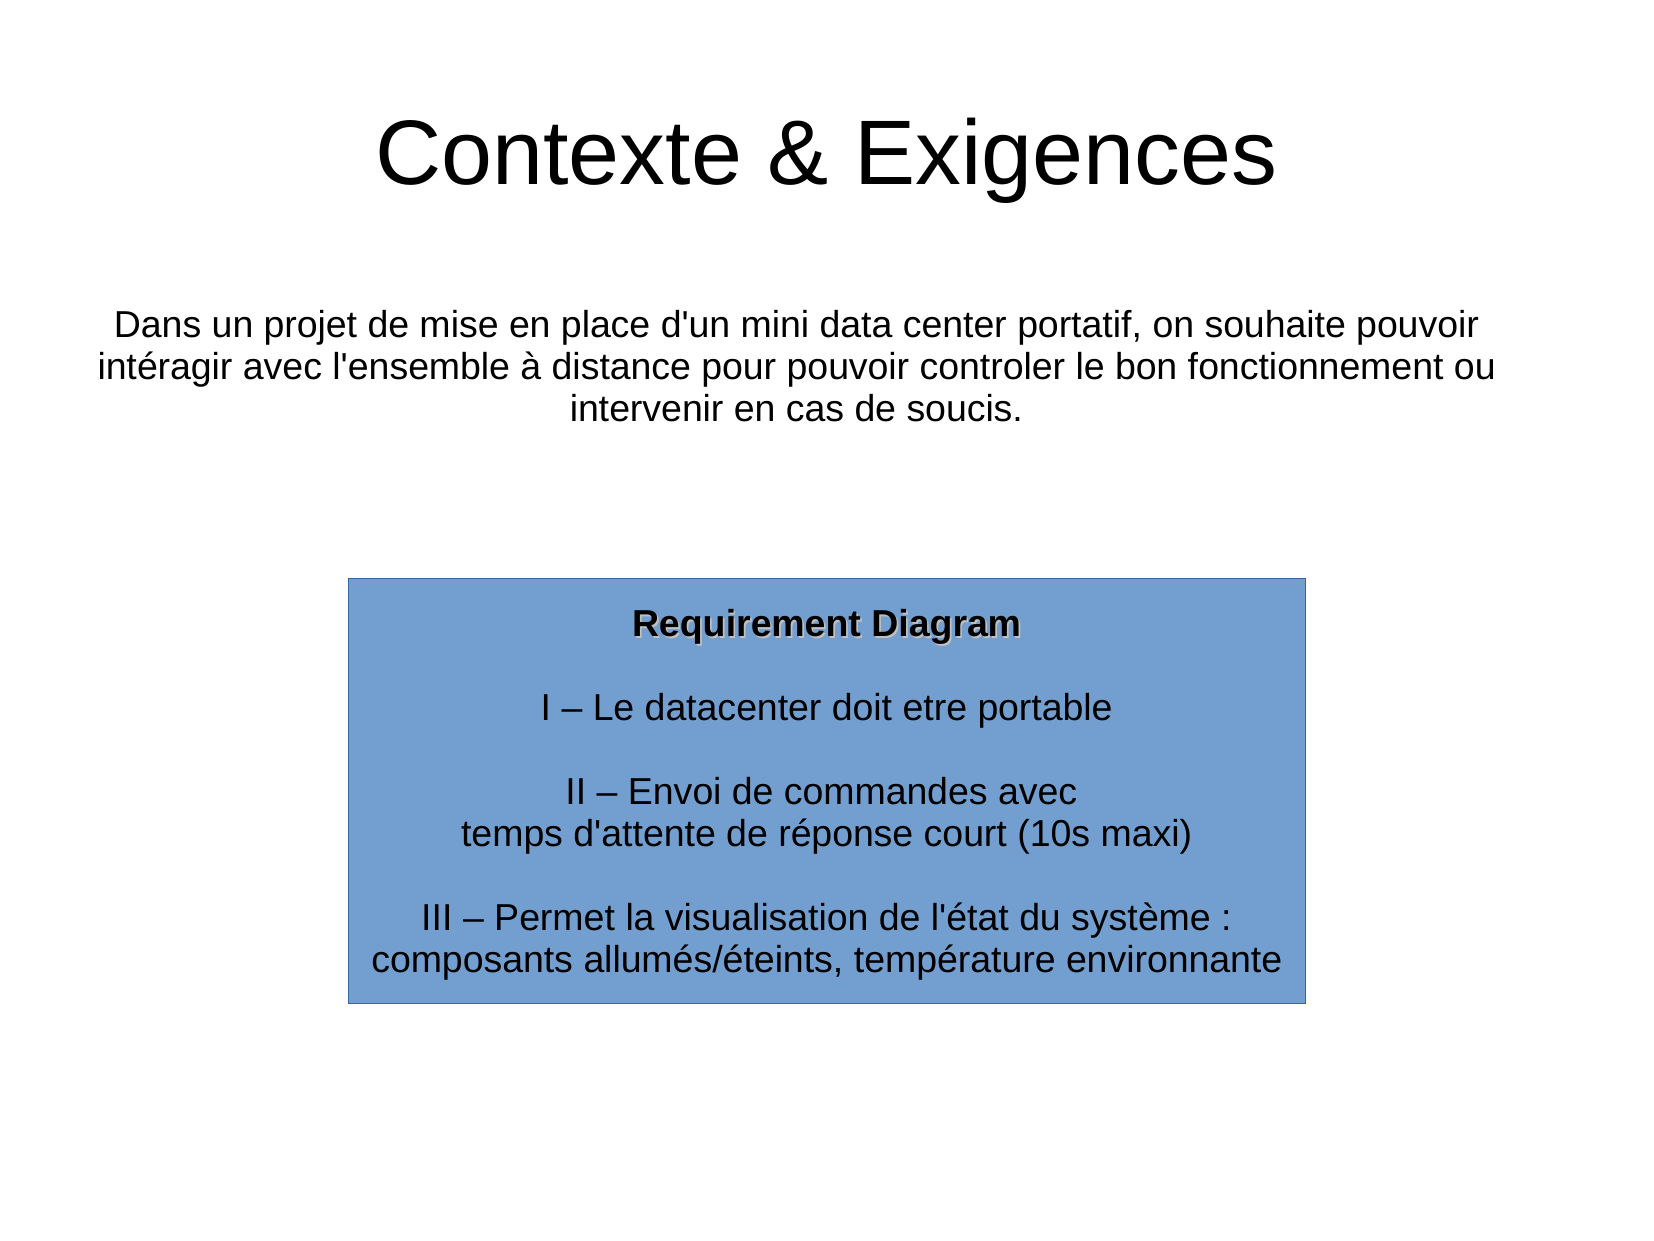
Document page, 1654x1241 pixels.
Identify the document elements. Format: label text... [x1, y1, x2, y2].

text_box Requirement Diagram I – Le datacenter doit etre portable II – Envoi de commandes avec temps d'attente de réponse court (10s maxi) III – Permet la visualisation de l'état du système : composants allumés/éteints, température environnante [348, 578, 1306, 1004]
title Contexte & Exigences [82, 49, 1571, 257]
text_box Dans un projet de mise en place d'un mini data center portatif, on souhaite pouvoir intéragir avec l'ensemble à distance pour pouvoir controler le bon fonctionnement ou intervenir en cas de soucis. [82, 296, 1571, 438]
